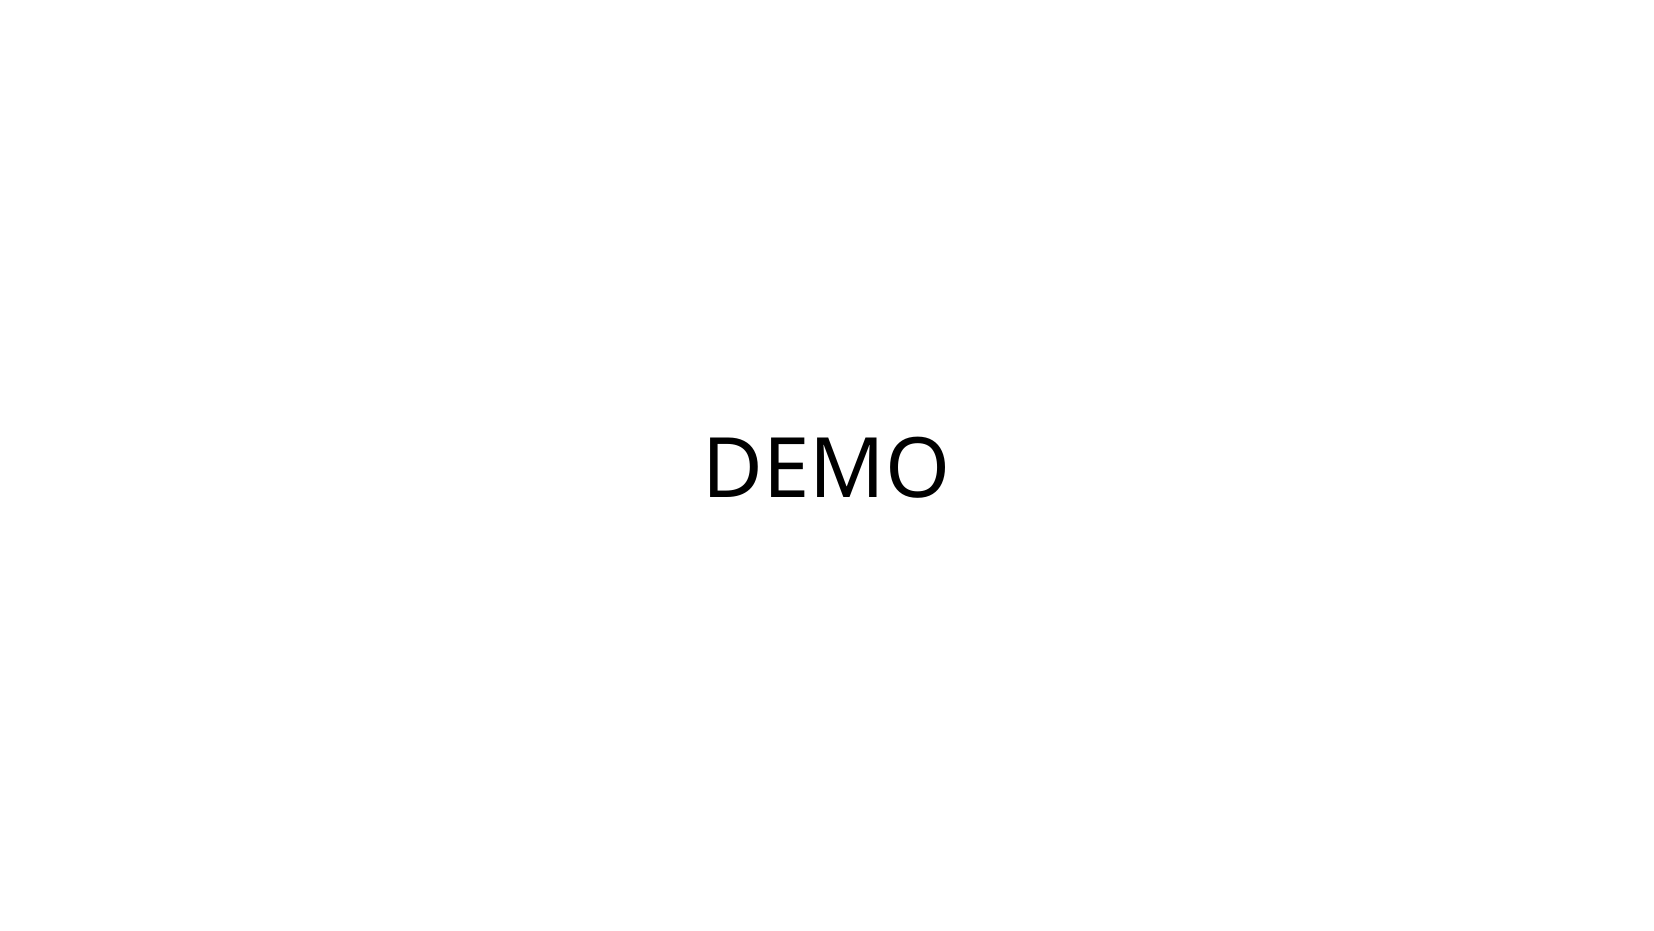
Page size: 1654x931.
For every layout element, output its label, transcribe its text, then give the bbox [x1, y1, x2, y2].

title DEMO [82, 387, 1571, 543]
